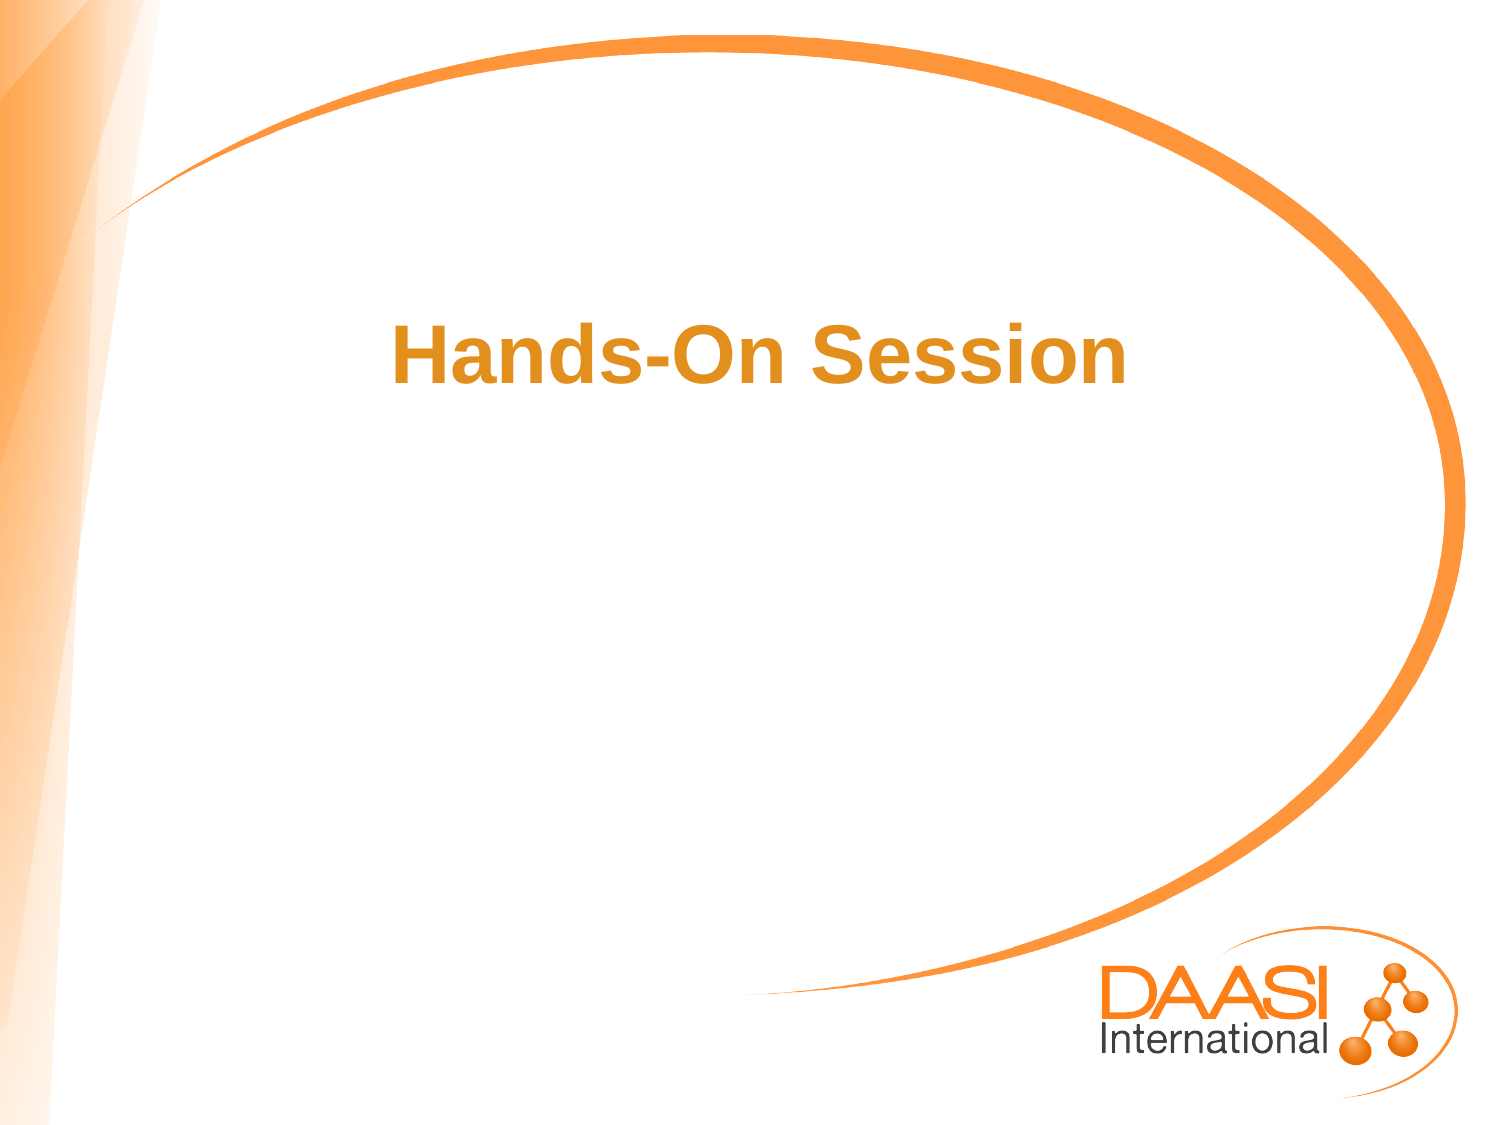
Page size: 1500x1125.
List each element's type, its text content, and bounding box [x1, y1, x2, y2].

title Hands-On Session [197, 261, 1323, 449]
picture [0, 35, 1500, 1099]
